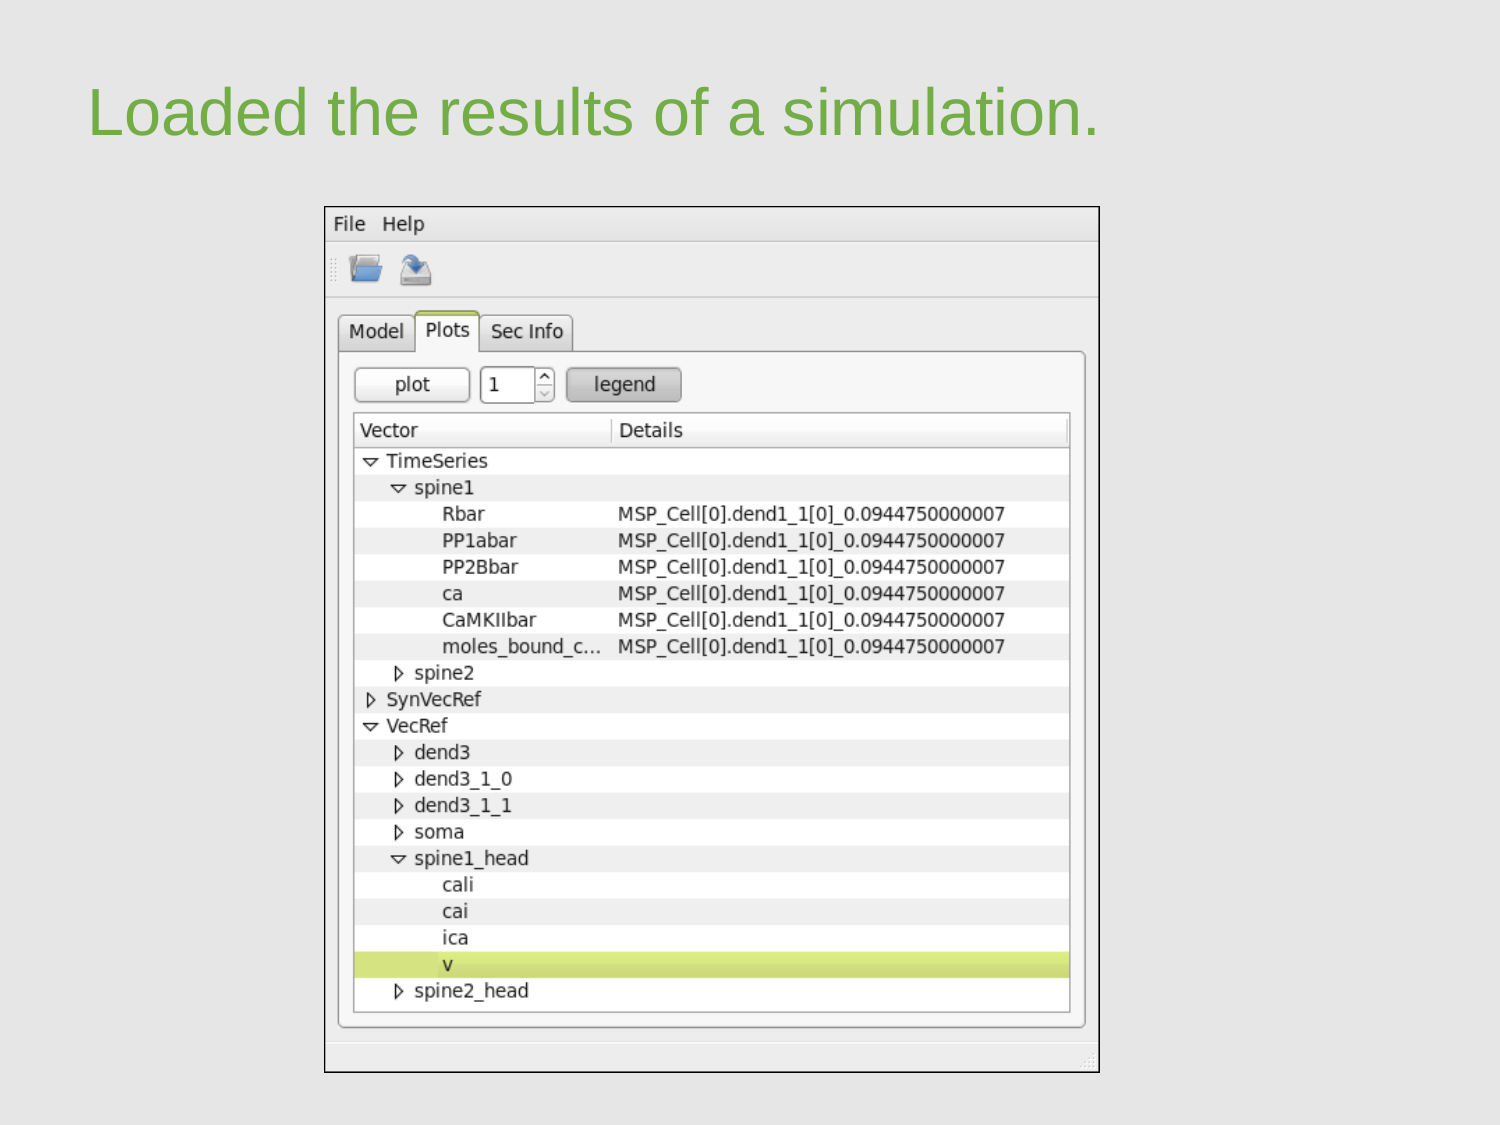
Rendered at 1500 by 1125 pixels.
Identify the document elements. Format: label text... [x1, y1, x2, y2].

picture [324, 206, 1100, 1073]
title Loaded the results of a simulation. [87, 50, 1426, 176]
